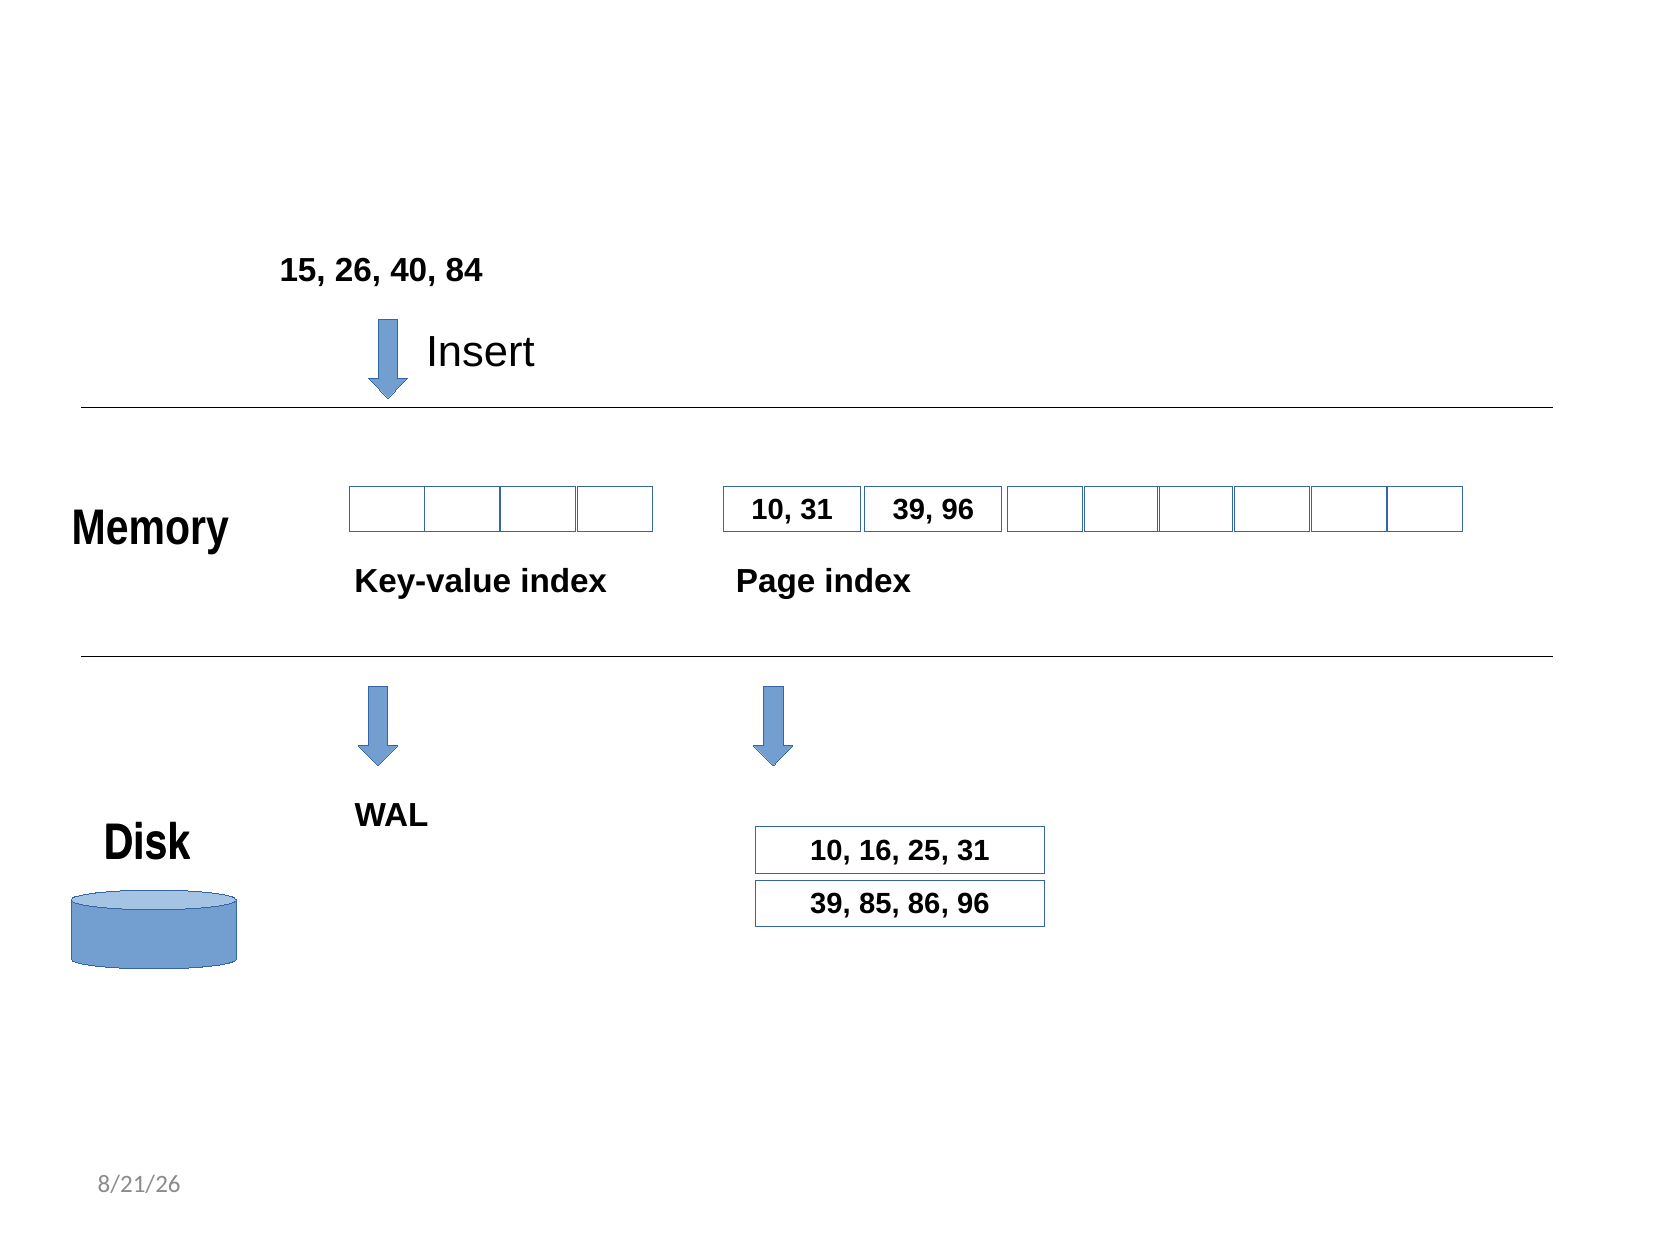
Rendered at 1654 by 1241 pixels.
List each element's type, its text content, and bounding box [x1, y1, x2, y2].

text_box 10, 16, 25, 31 [755, 826, 1045, 874]
text_box 39, 96 [864, 486, 1002, 532]
text_box [358, 686, 398, 766]
text_box [753, 686, 793, 766]
text_box 39, 85, 86, 96 [755, 880, 1045, 927]
text_box Insert [411, 319, 564, 405]
text_box Memory [56, 490, 323, 588]
text_box Disk [89, 804, 269, 902]
text_box Page index [721, 554, 1045, 625]
text_box 15, 26, 40, 84 [264, 244, 522, 314]
text_box WAL [339, 789, 503, 859]
text_box [71, 901, 237, 969]
text_box 7 [71, 893, 235, 910]
text_box [368, 319, 408, 399]
text_box 10, 31 [723, 486, 861, 532]
text_box Key-value index [339, 554, 664, 625]
